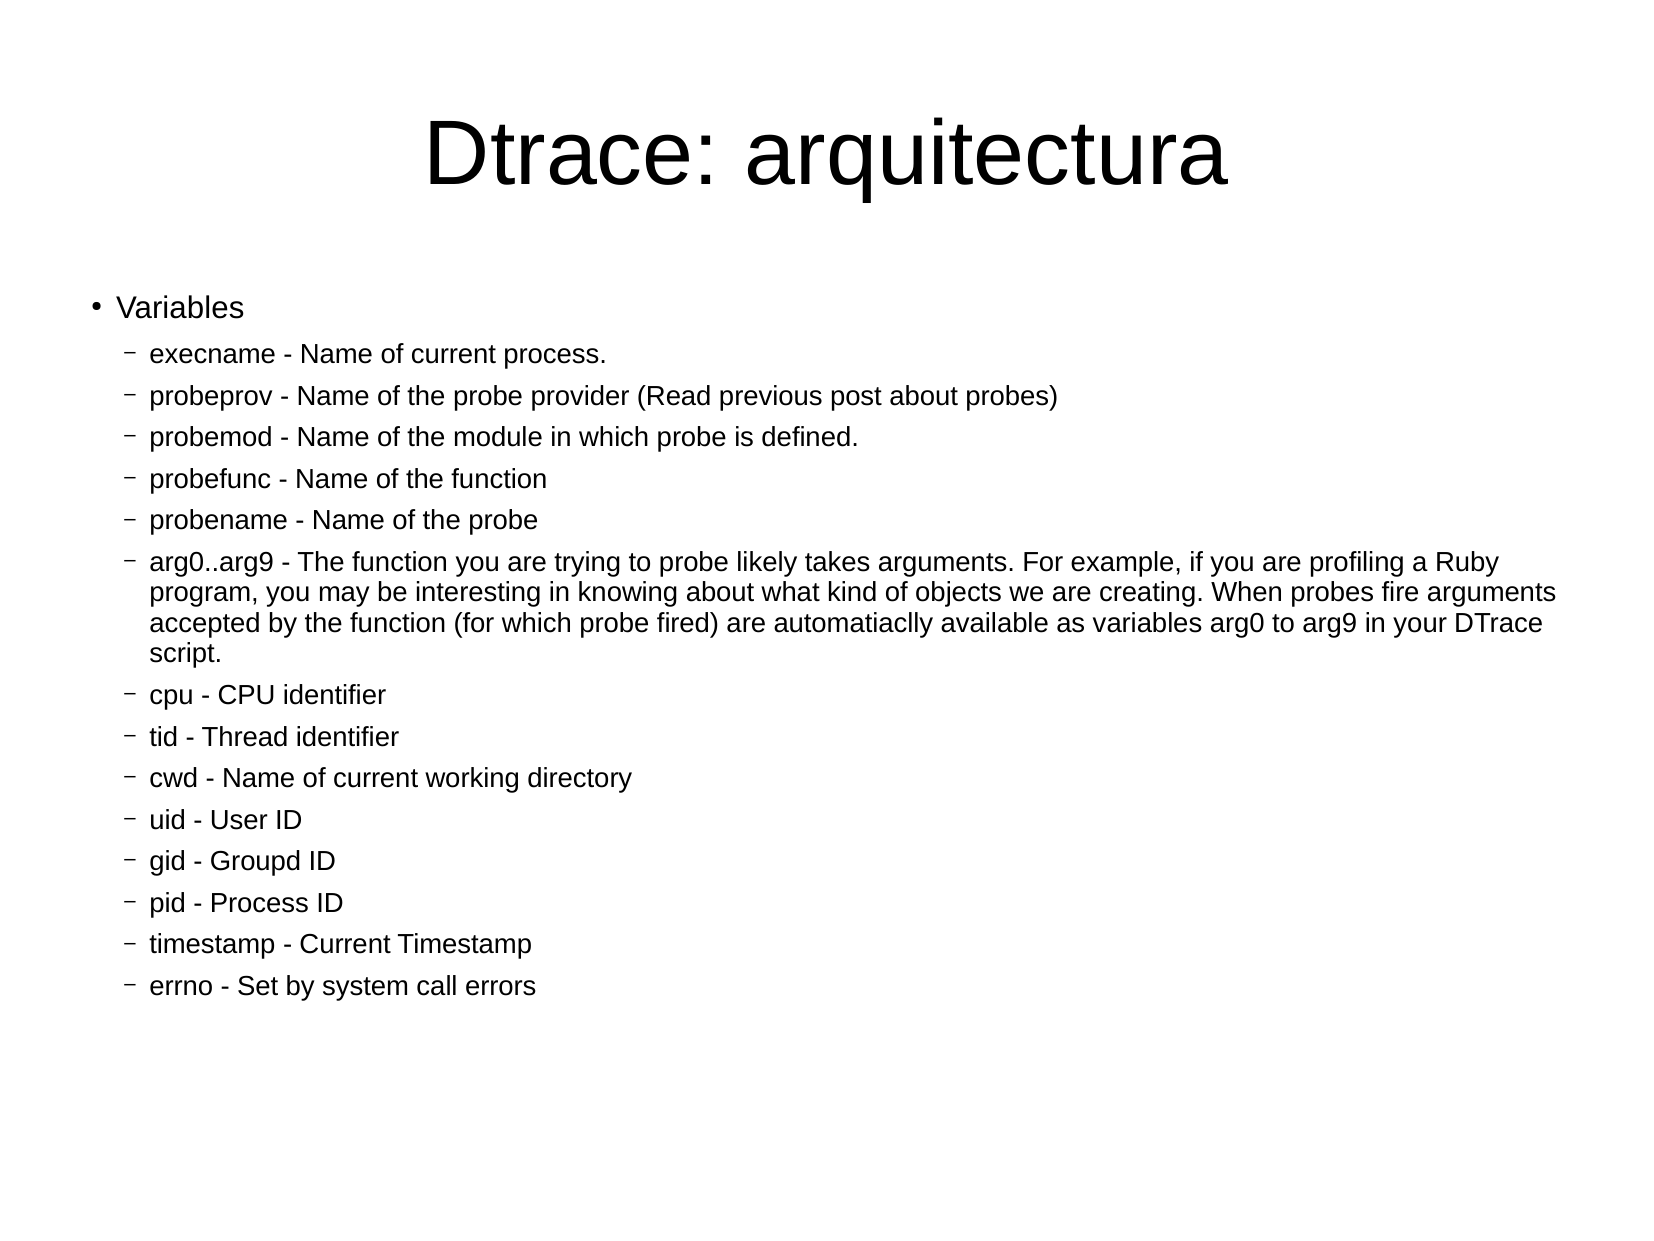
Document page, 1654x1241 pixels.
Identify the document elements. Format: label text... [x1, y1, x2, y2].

list Variables execname - Name of current process. probeprov - Name of the probe provider (Read previous post about probes) probemod - Name of the module in which probe is defined. probefunc - Name of the function probename - Name of the probe arg0..arg9 - The function you are trying to probe likely takes arguments. For example, if you are profiling a Ruby program, you may be interesting in knowing about what kind of objects we are creating. When probes fire arguments accepted by the function (for which probe fired) are automatiaclly available as variables arg0 to arg9 in your DTrace script. cpu - CPU identifier tid - Thread identifier cwd - Name of current working directory uid - User ID gid - Groupd ID pid - Process ID timestamp - Current Timestamp errno - Set by system call errors [82, 290, 1571, 1010]
title Dtrace: arquitectura [82, 49, 1571, 257]
